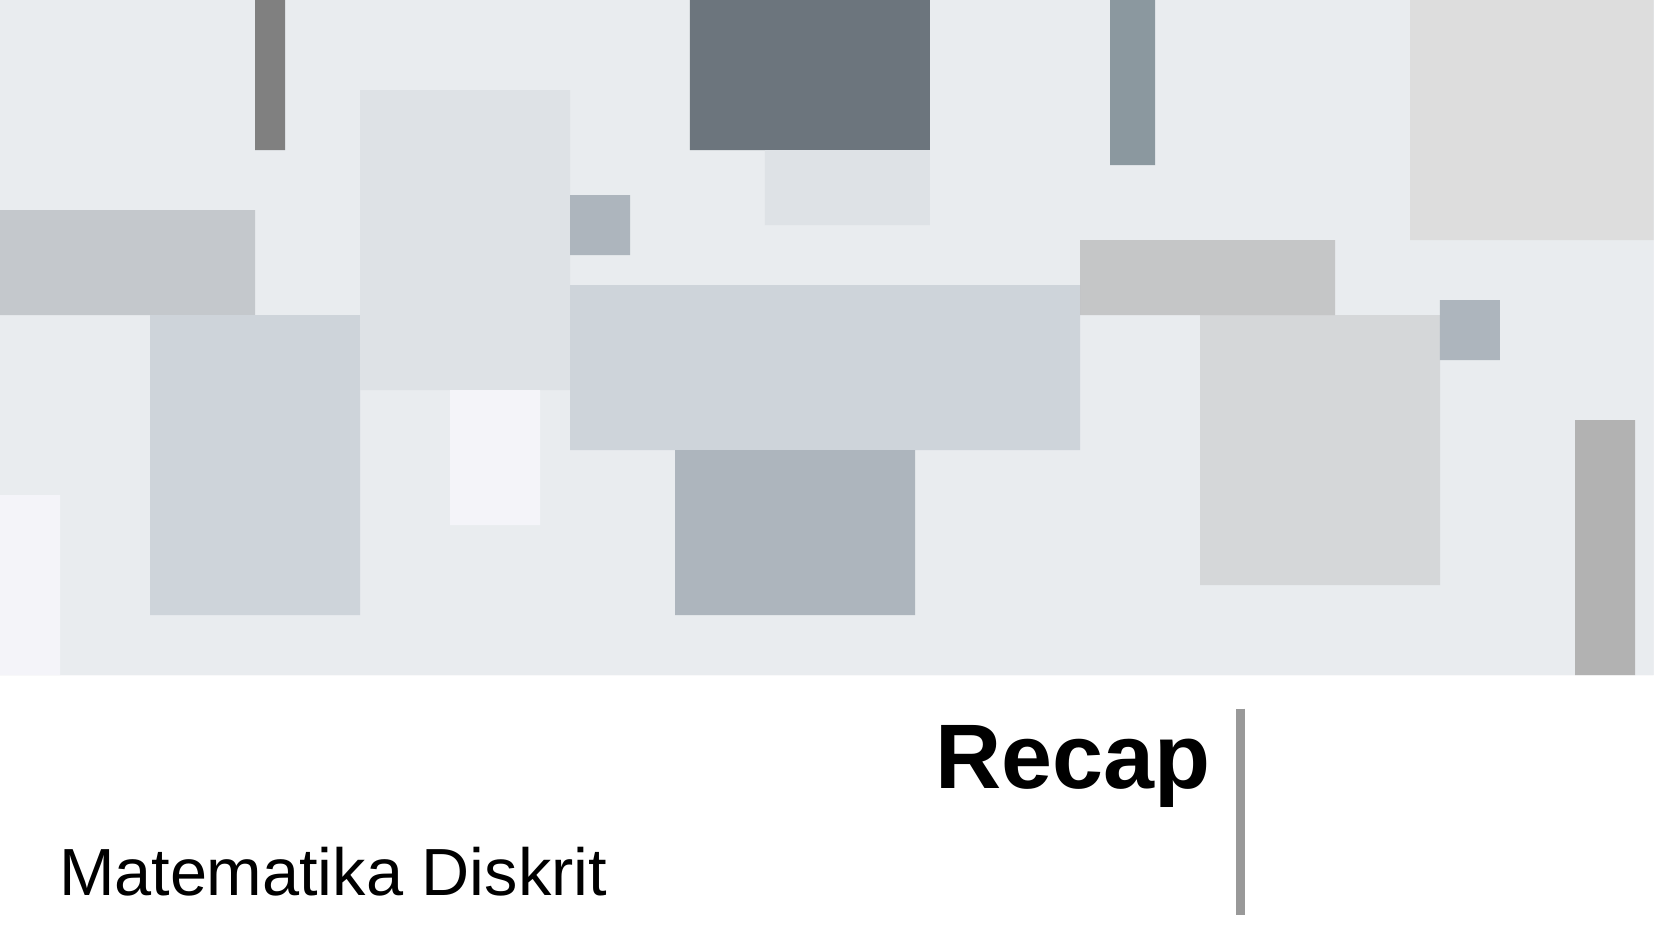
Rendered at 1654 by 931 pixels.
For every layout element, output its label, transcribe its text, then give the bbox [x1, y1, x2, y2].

title Recap [59, 694, 1211, 819]
text_box Matematika Diskrit [59, 835, 1211, 895]
